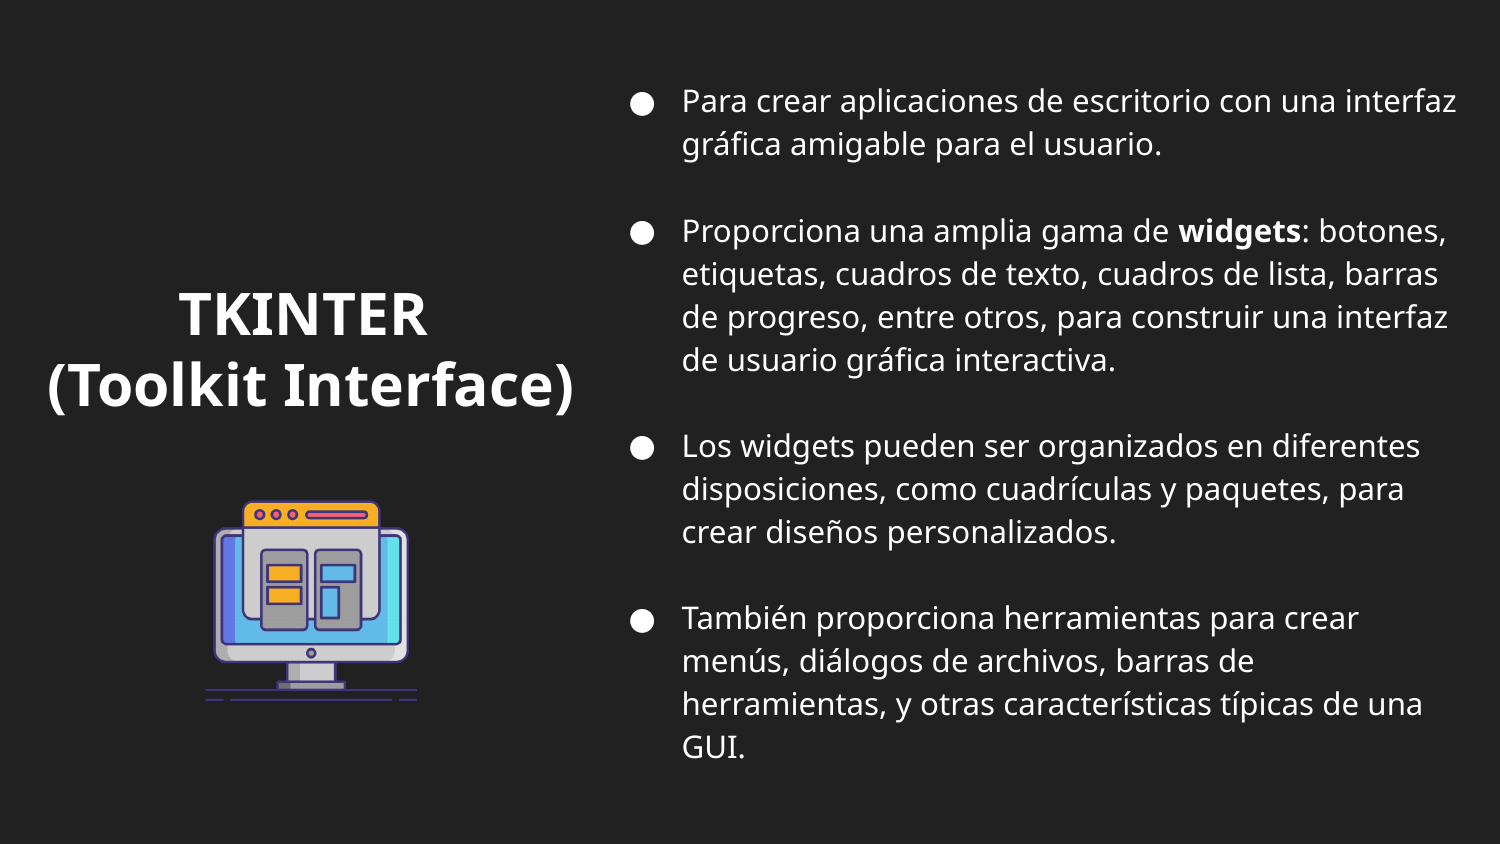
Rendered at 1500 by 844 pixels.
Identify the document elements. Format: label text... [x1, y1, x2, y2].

picture [198, 487, 424, 714]
title TKINTER (Toolkit Interface) [12, 261, 591, 442]
text_box Para crear aplicaciones de escritorio con una interfaz gráfica amigable para el usuario. Proporciona una amplia gama de widgets: botones, etiquetas, cuadros de texto, cuadros de lista, barras de progreso, entre otros, para construir una interfaz de usuario gráfica interactiva. Los widgets pueden ser organizados en diferentes disposiciones, como cuadrículas y paquetes, para crear diseños personalizados. También proporciona herramientas para crear menús, diálogos de archivos, barras de herramientas, y otras características típicas de una GUI. [591, 61, 1478, 780]
